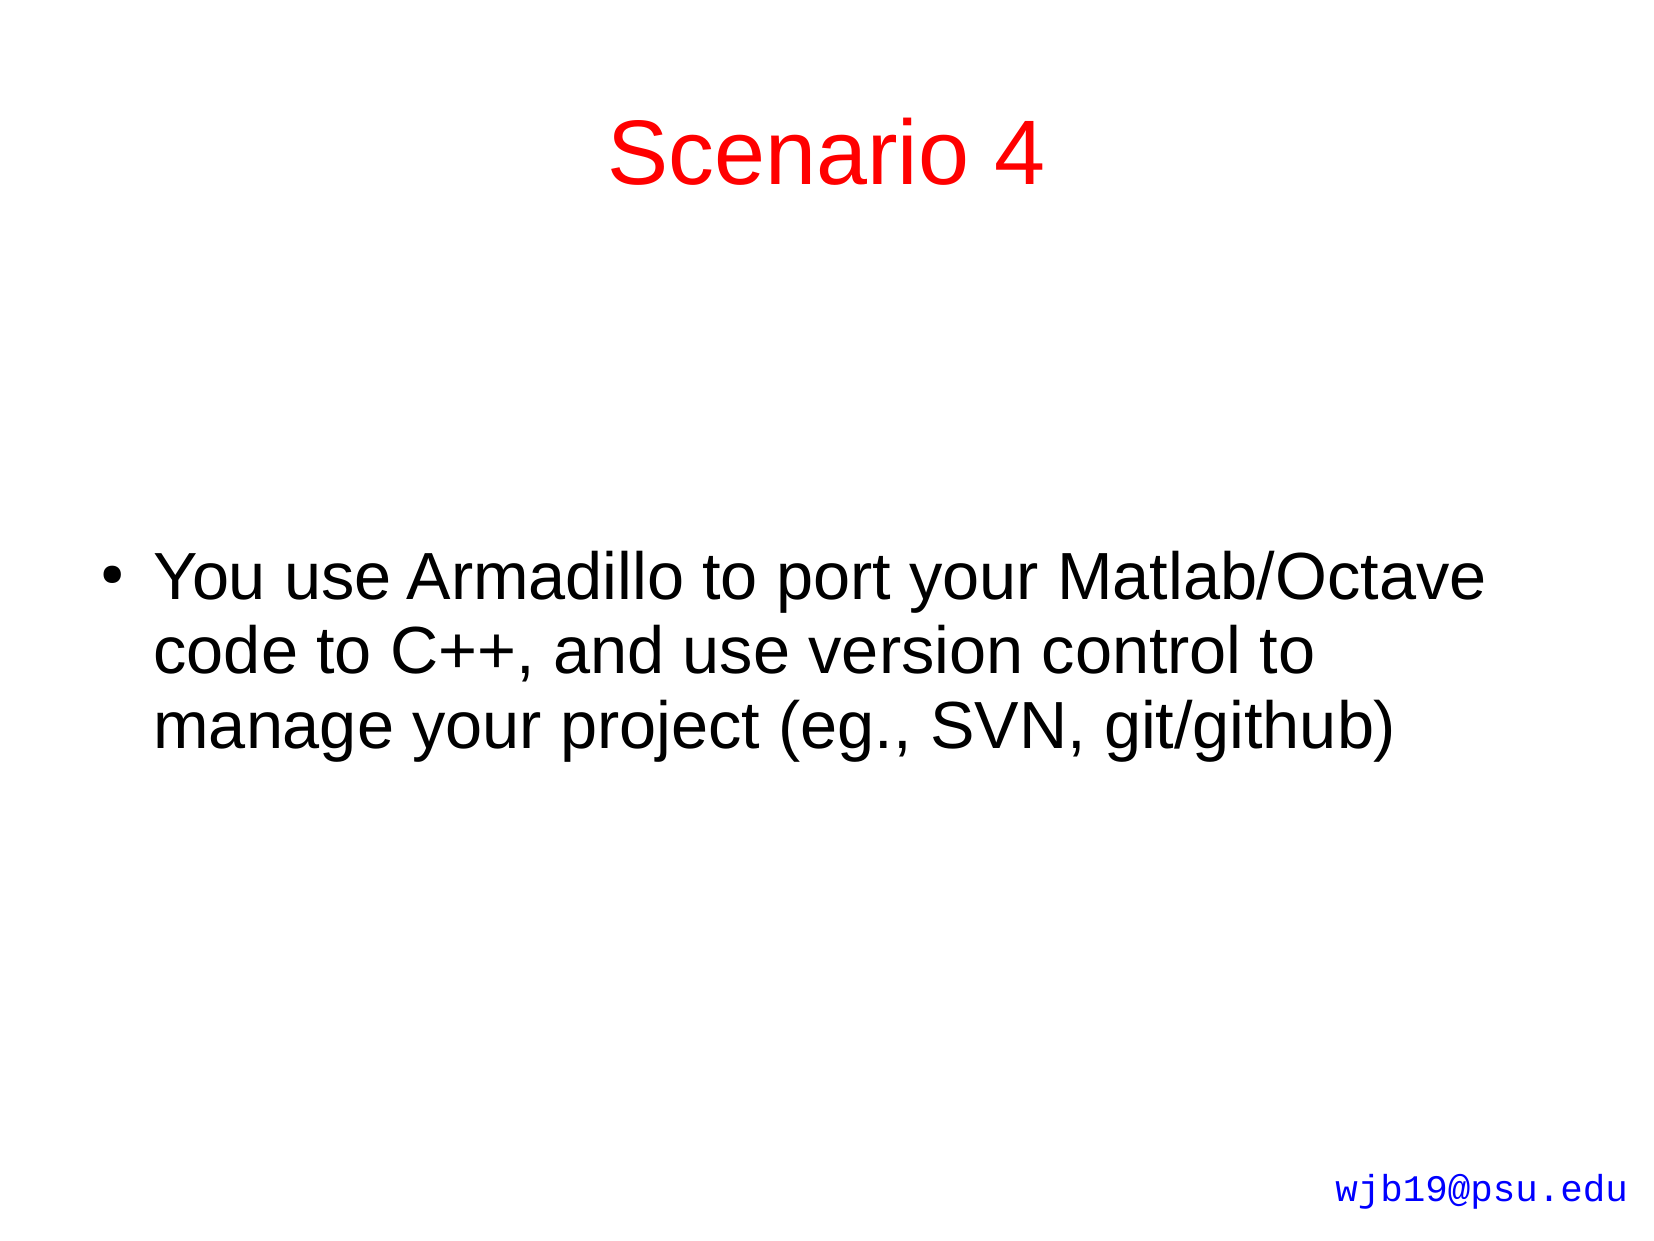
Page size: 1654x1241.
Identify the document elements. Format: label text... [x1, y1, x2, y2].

title Scenario 4 [82, 49, 1571, 257]
list You use Armadillo to port your Matlab/Octave code to C++, and use version control to manage your project (eg., SVN, git/github) [82, 296, 1576, 1111]
text_box wjb19@psu.edu [1320, 1162, 1643, 1220]
